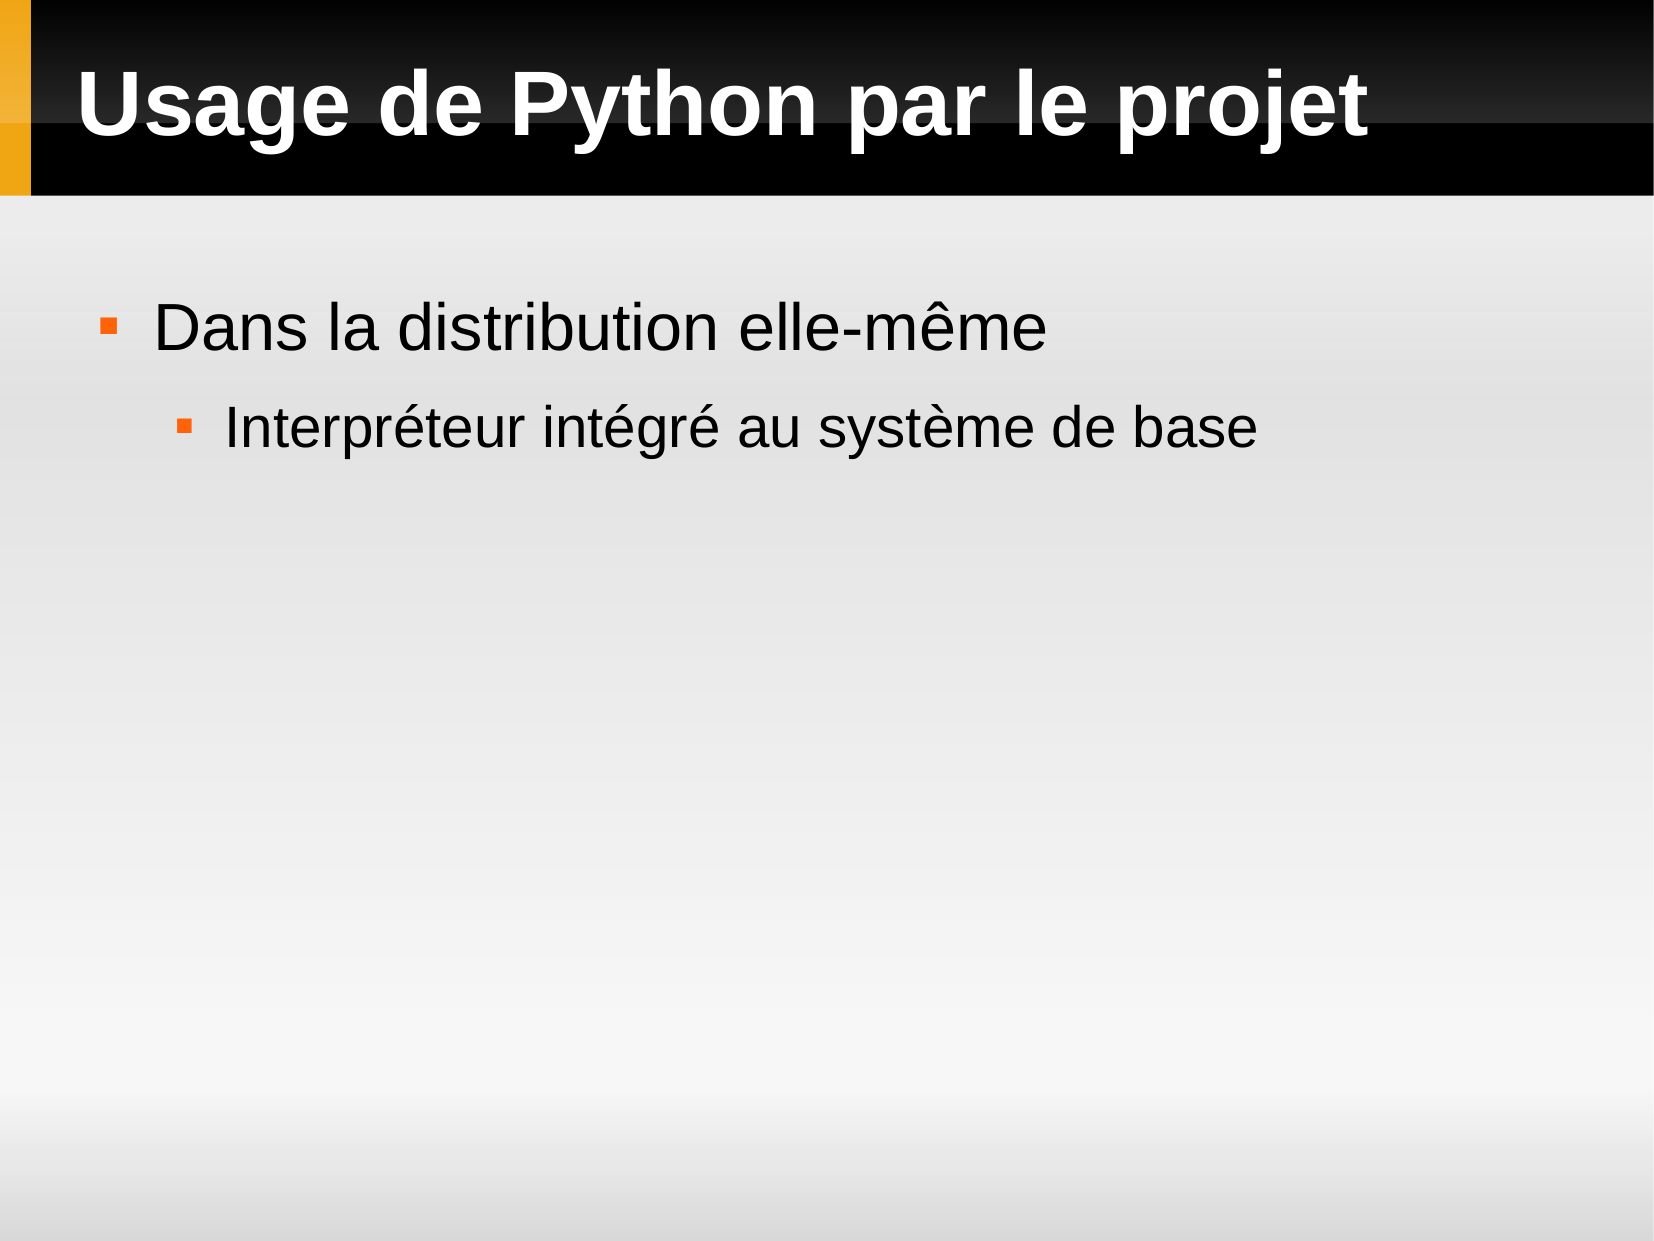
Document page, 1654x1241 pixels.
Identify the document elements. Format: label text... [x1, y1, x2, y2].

list Dans la distribution elle-même Interpréteur intégré au système de base [82, 290, 1571, 1109]
title Usage de Python par le projet [76, 0, 1565, 208]
picture [0, 0, 1654, 1241]
